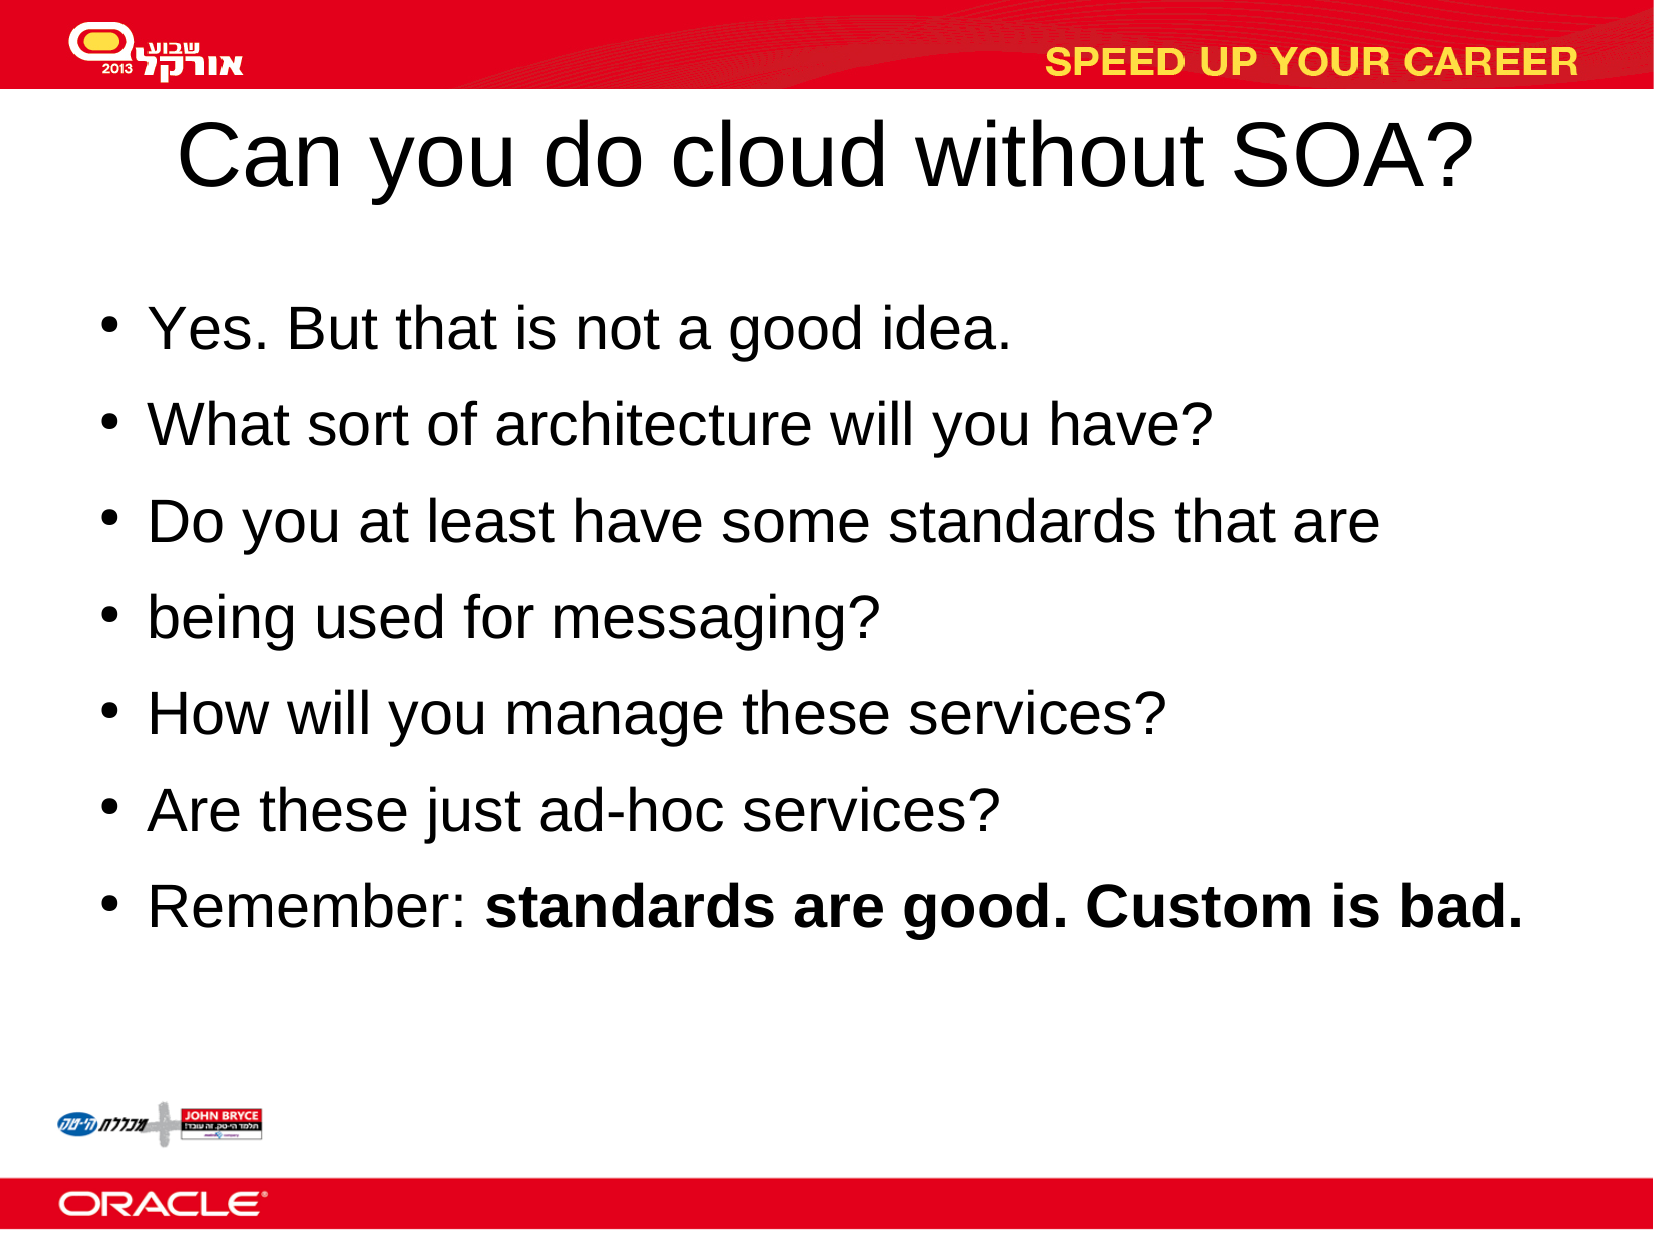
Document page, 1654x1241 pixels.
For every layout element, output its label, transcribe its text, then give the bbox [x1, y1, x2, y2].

title Can you do cloud without SOA? [82, 49, 1571, 257]
list Yes. But that is not a good idea. What sort of architecture will you have? Do you at least have some standards that are being used for messaging? How will you manage these services? Are these just ad-hoc services? Remember: standards are good. Custom is bad. [82, 290, 1538, 1010]
picture [0, 0, 1654, 89]
picture [0, 1087, 1653, 1240]
